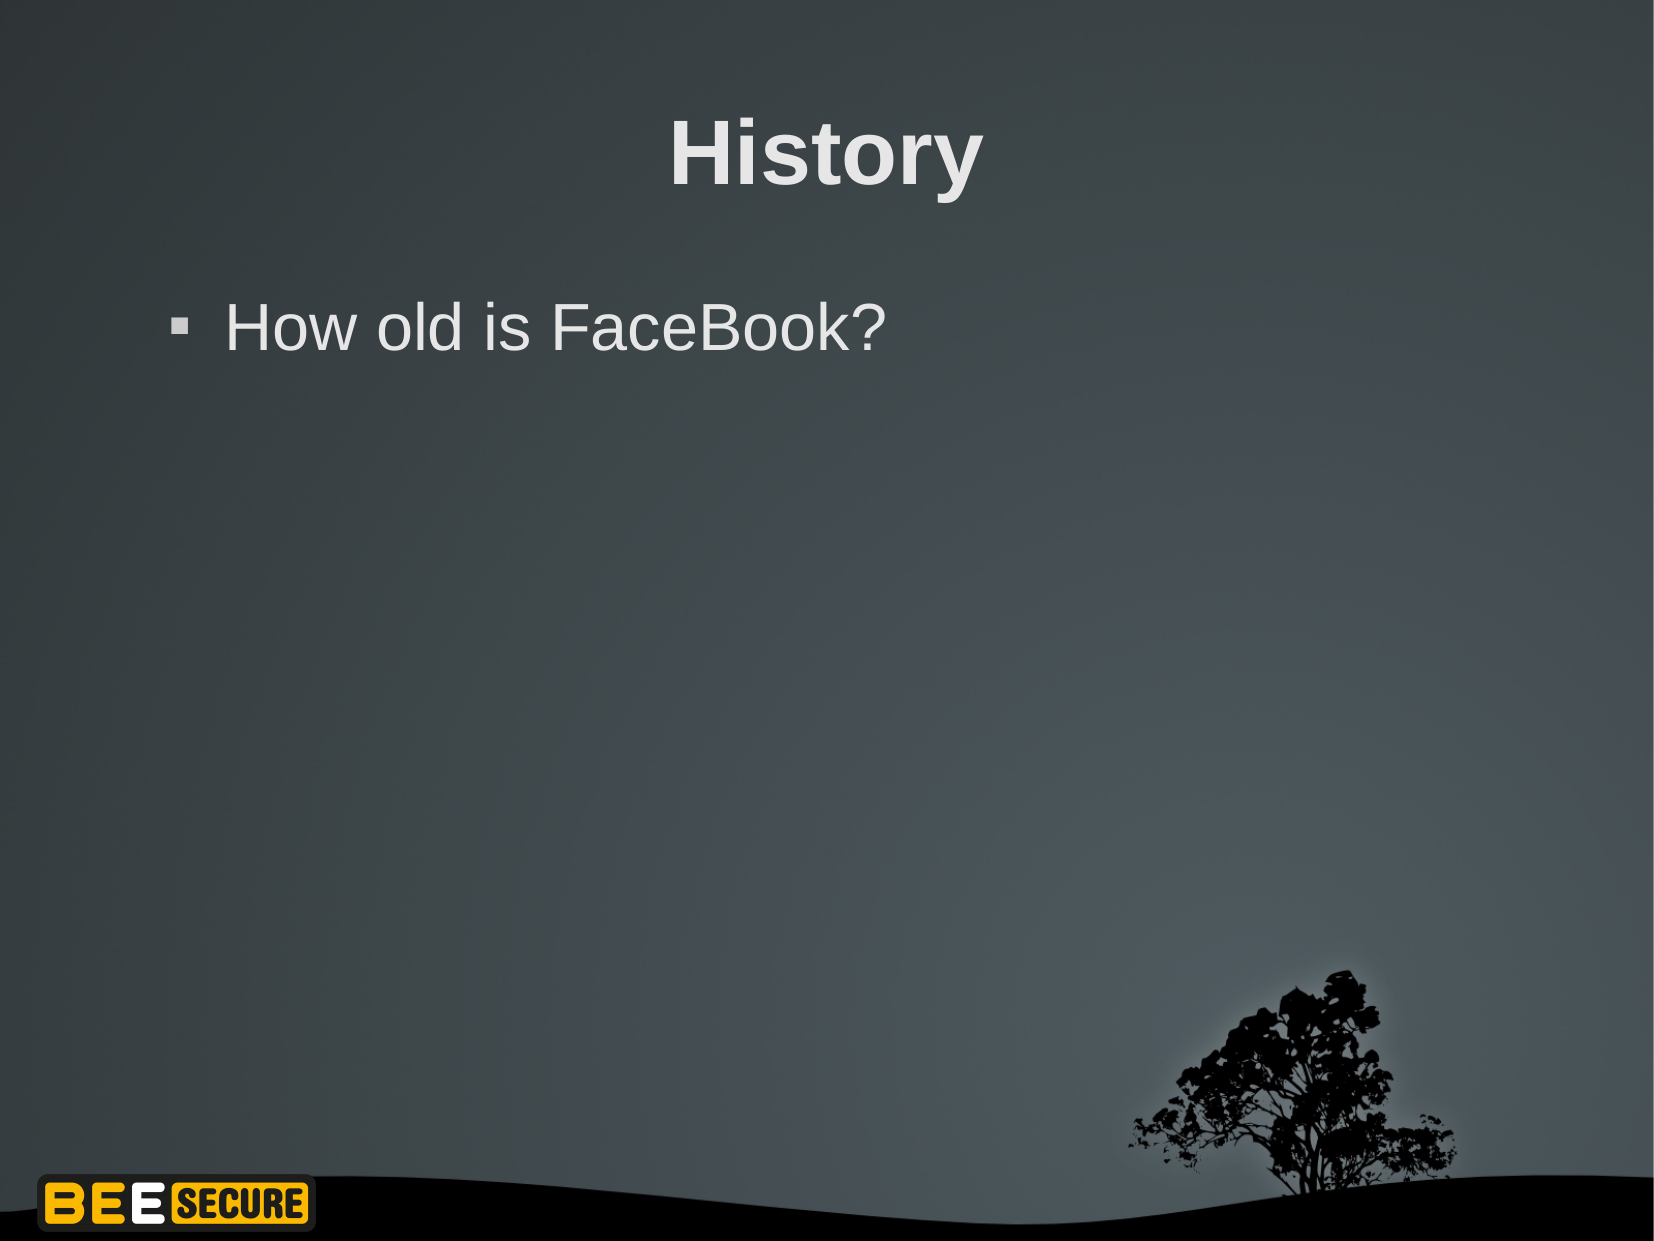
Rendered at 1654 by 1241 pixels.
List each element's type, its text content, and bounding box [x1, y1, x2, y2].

list How old is FaceBook? [82, 290, 1571, 1109]
picture [0, 0, 1654, 1241]
title History [82, 49, 1571, 257]
